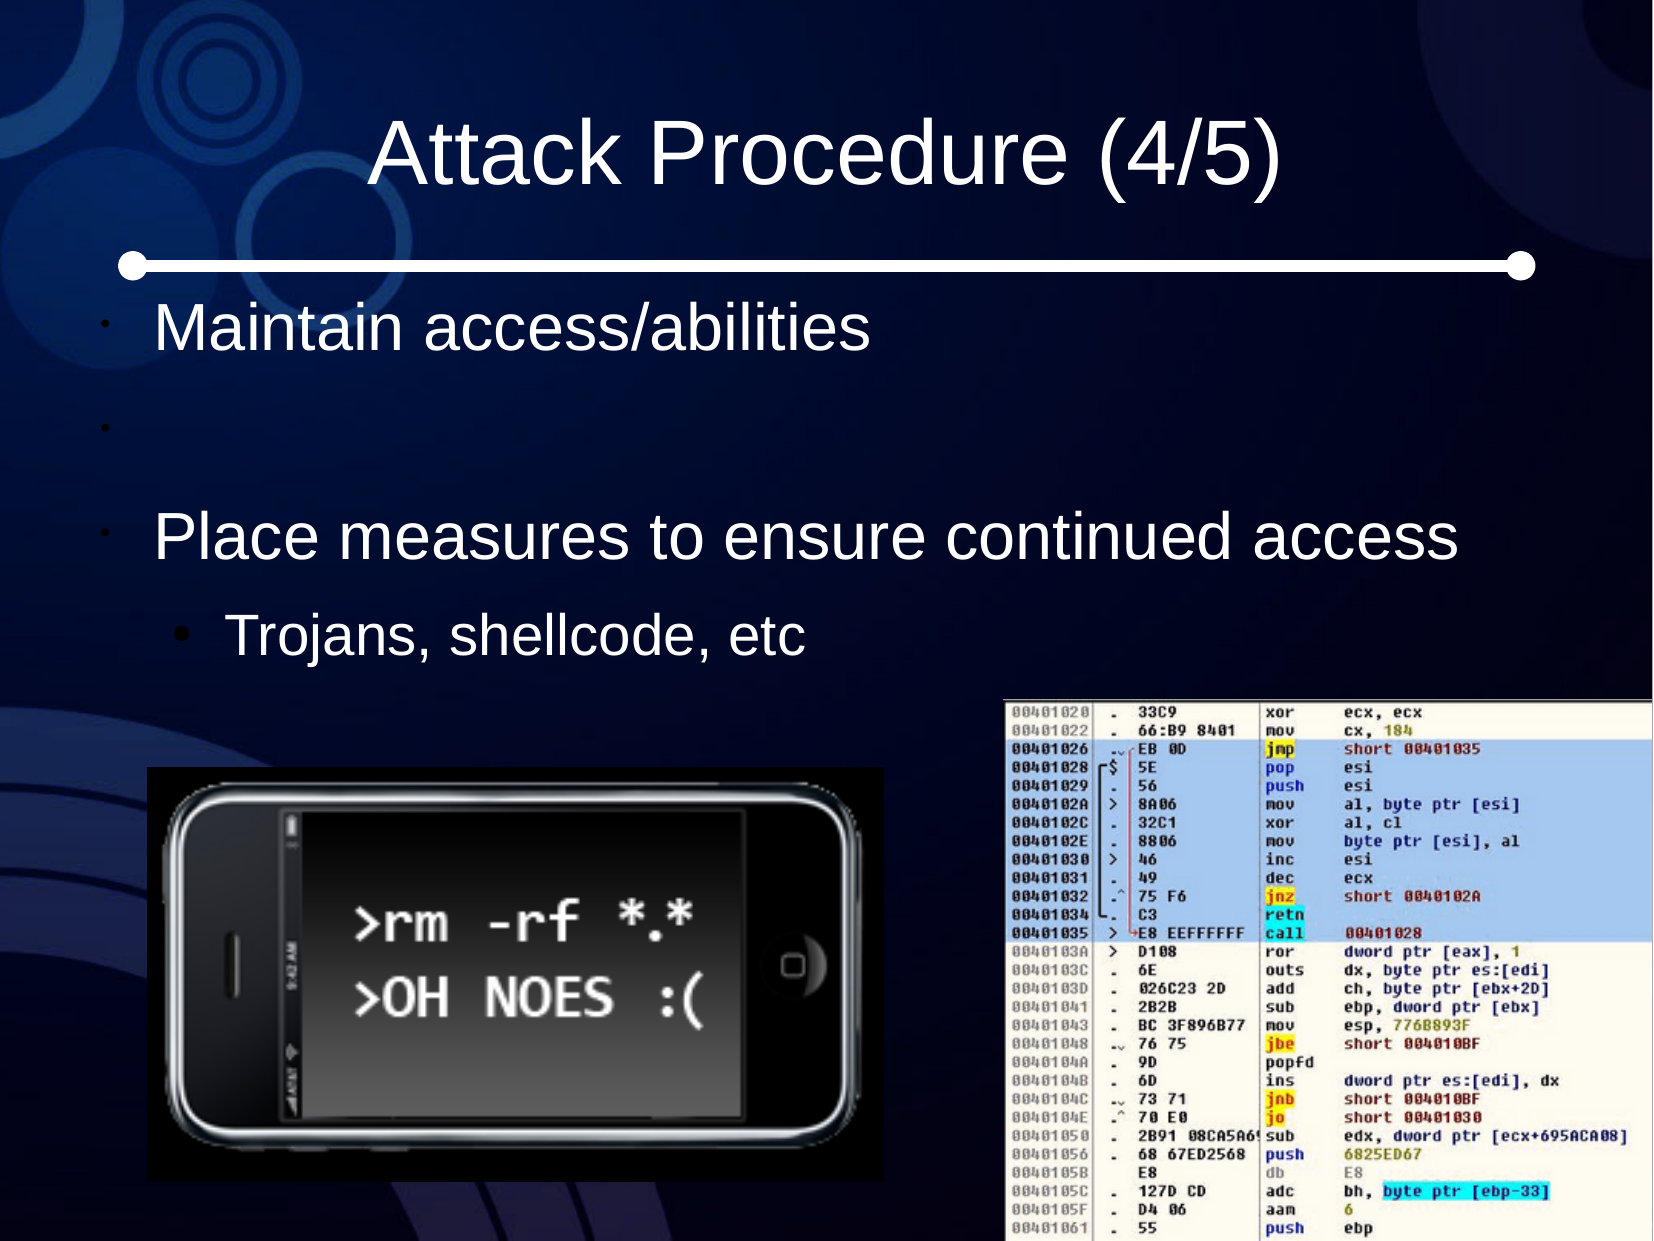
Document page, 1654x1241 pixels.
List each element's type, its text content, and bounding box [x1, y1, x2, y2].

picture [0, 0, 1653, 1241]
title Attack Procedure (4/5) [82, 49, 1571, 257]
list Maintain access/abilities Place measures to ensure continued access Trojans, shellcode, etc [82, 290, 1571, 1094]
